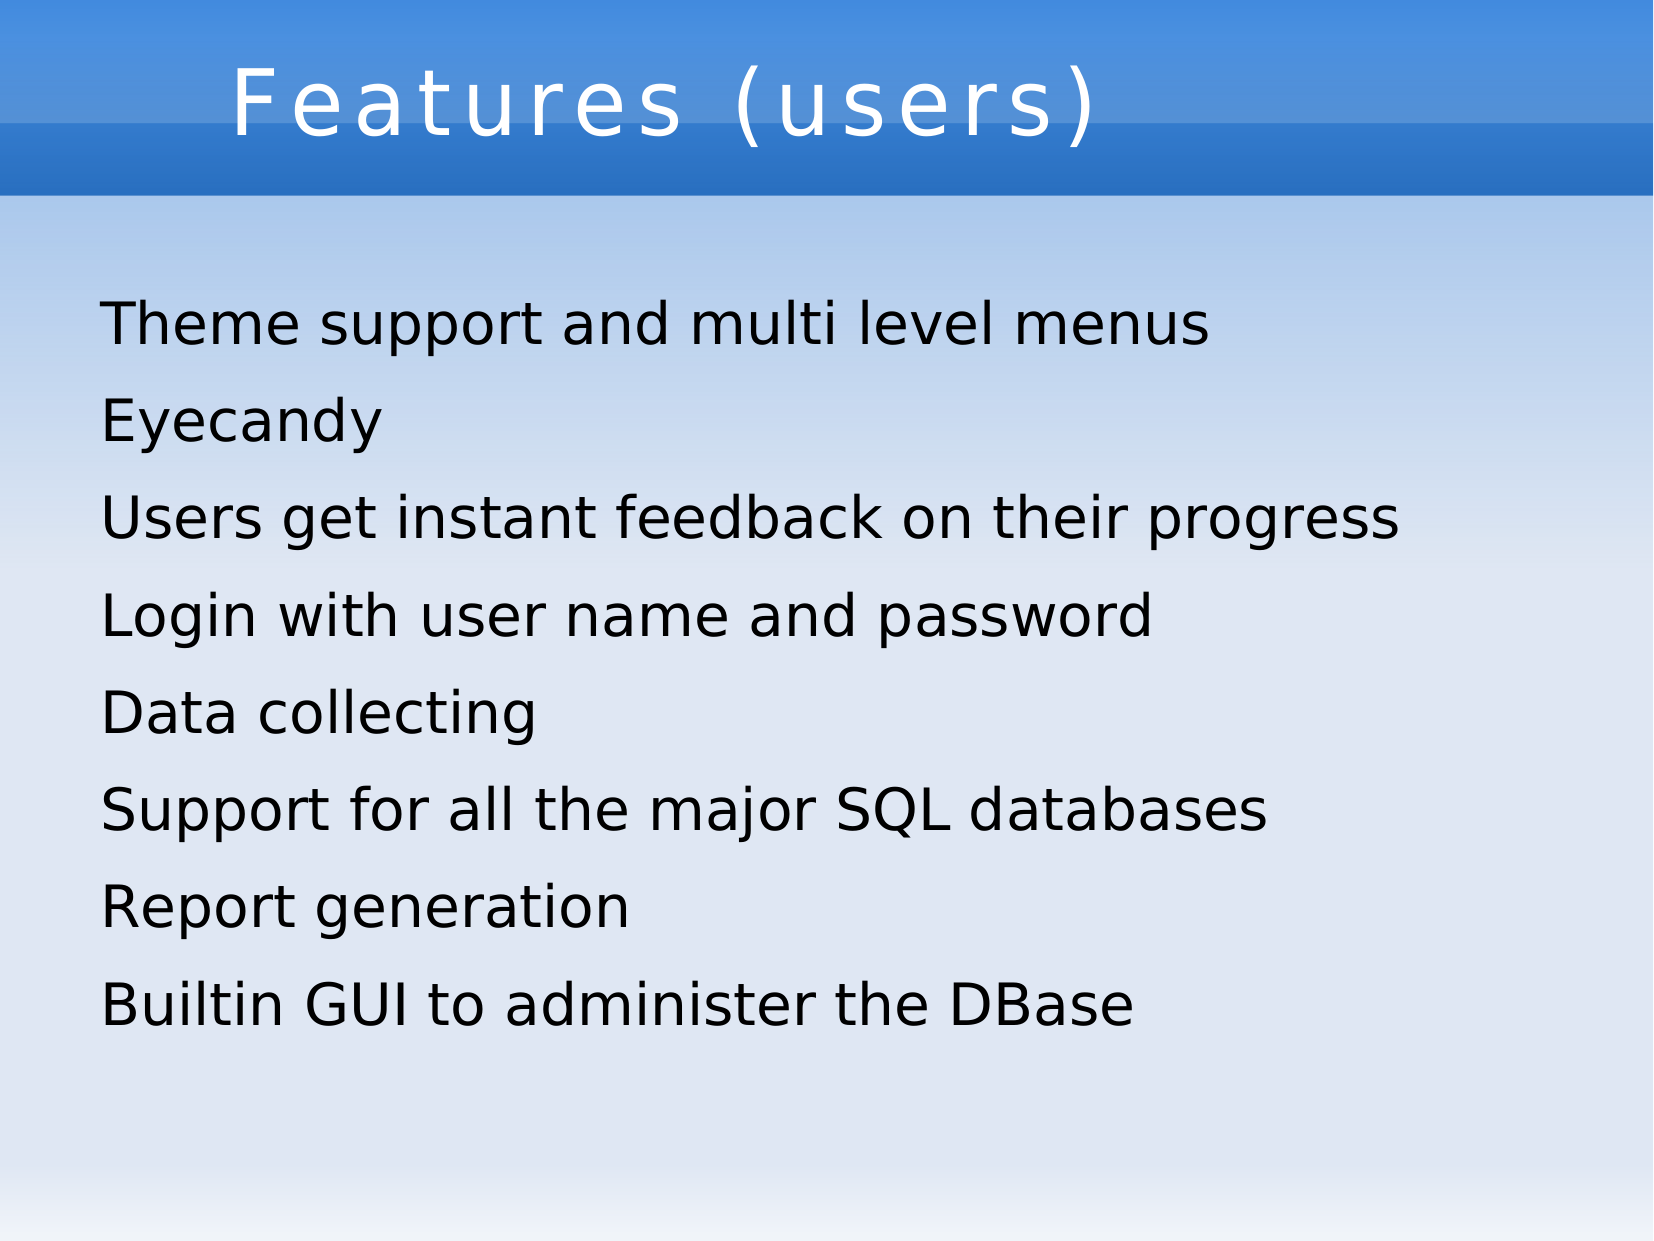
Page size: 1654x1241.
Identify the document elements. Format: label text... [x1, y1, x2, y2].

title Features (users) [58, 36, 1270, 171]
list Theme support and multi level menus Eyecandy Users get instant feedback on their progress Login with user name and password Data collecting Support for all the major SQL databases Report generation Builtin GUI to administer the DBase [82, 290, 1571, 1095]
picture [0, 0, 1654, 1241]
